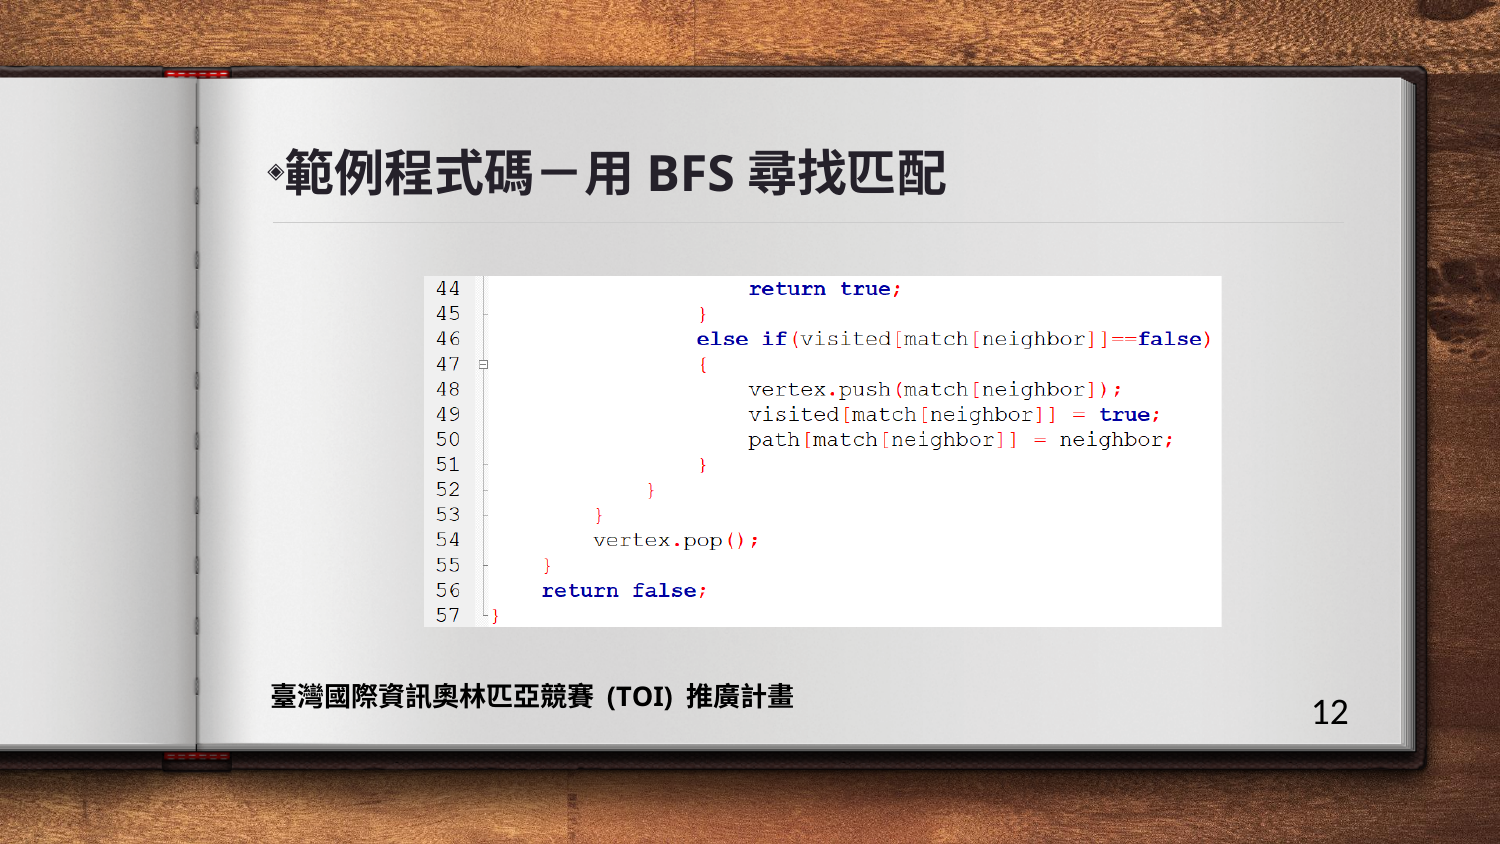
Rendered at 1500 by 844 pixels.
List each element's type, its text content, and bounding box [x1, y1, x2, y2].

chart [424, 276, 1222, 627]
text_box [1295, 672, 1386, 737]
list 範例程式碼－用BFS尋找匹配 [252, 126, 1194, 226]
